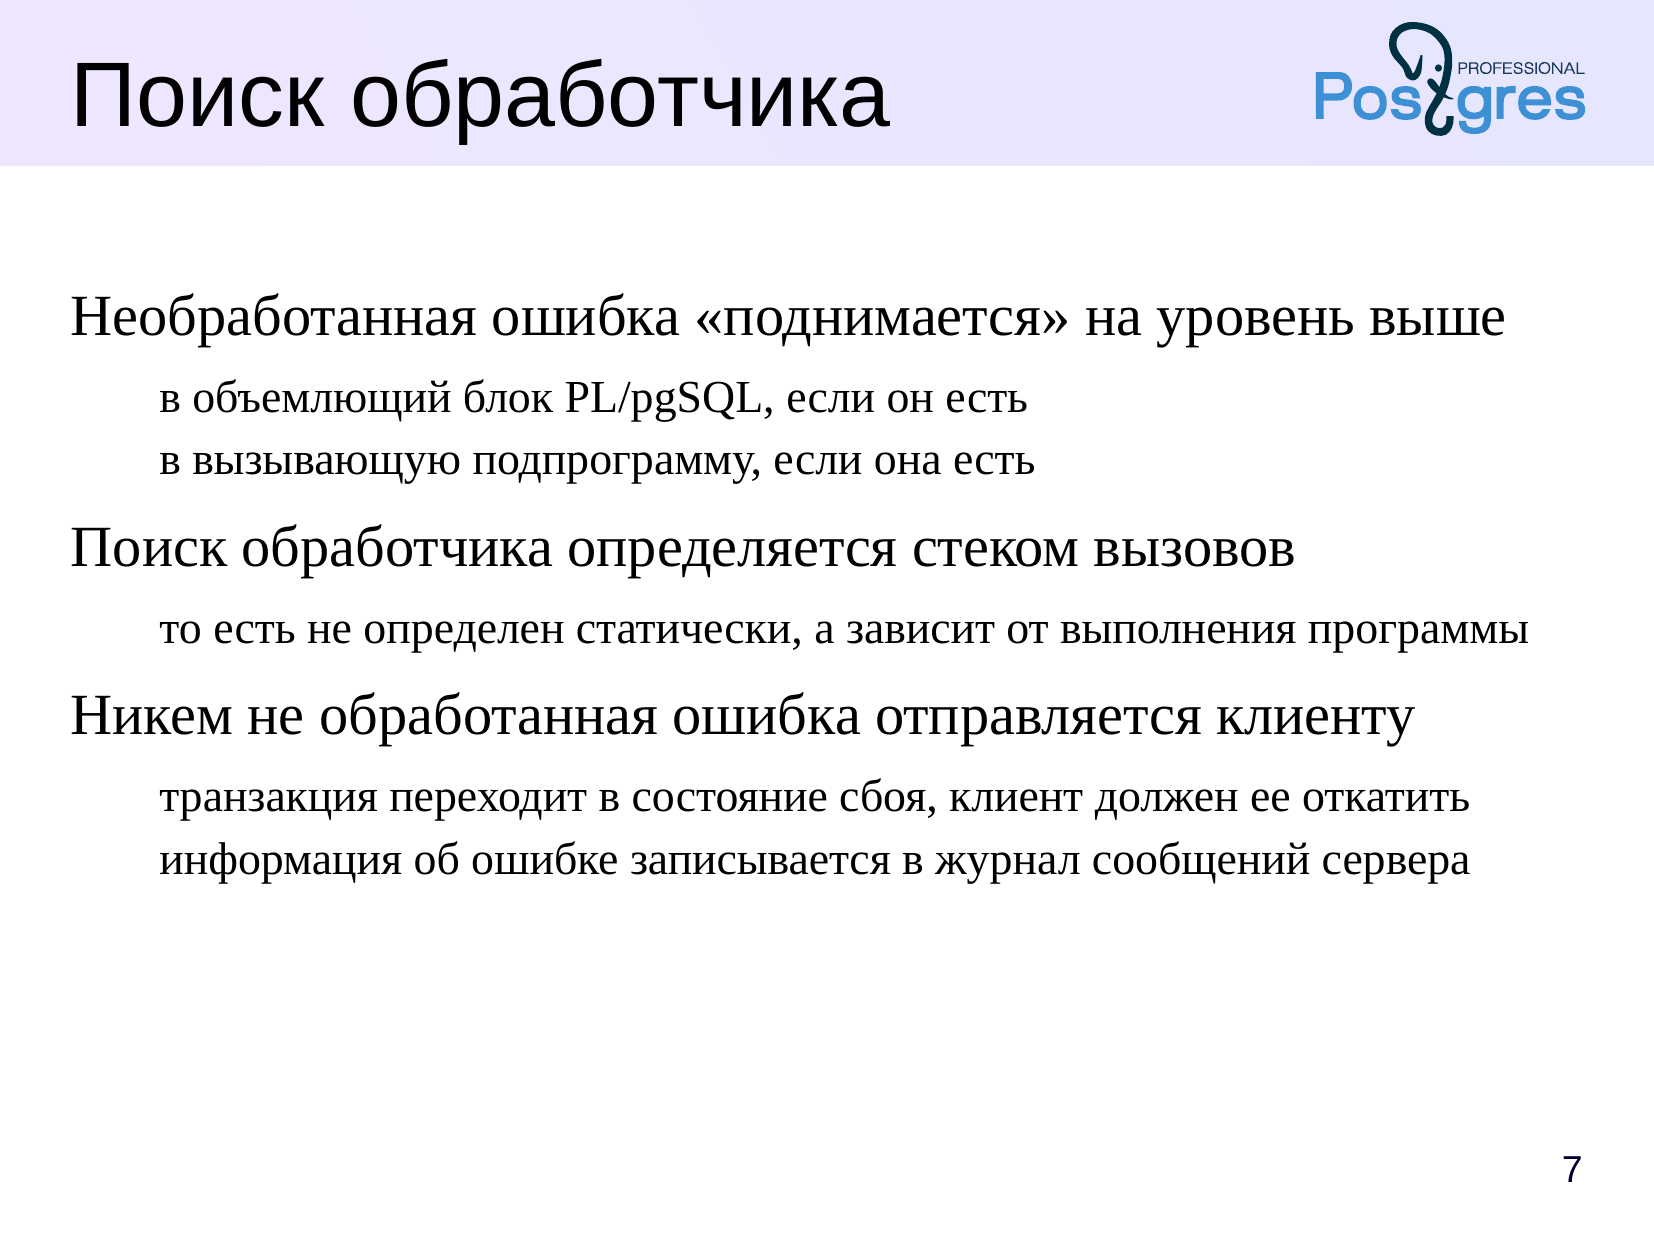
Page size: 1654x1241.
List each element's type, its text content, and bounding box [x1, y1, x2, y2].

title Поиск обработчика [70, 43, 1241, 147]
list Необработанная ошибка «поднимается» на уровень выше в объемлющий блок PL/pgSQL, если он есть в вызывающую подпрограмму, если она есть Поиск обработчика определяется стеком вызовов то есть не определен статически, а зависит от выполнения программы Никем не обработанная ошибка отправляется клиенту транзакция переходит в состояние сбоя, клиент должен ее откатить информация об ошибке записывается в журнал сообщений сервера [70, 283, 1583, 1141]
